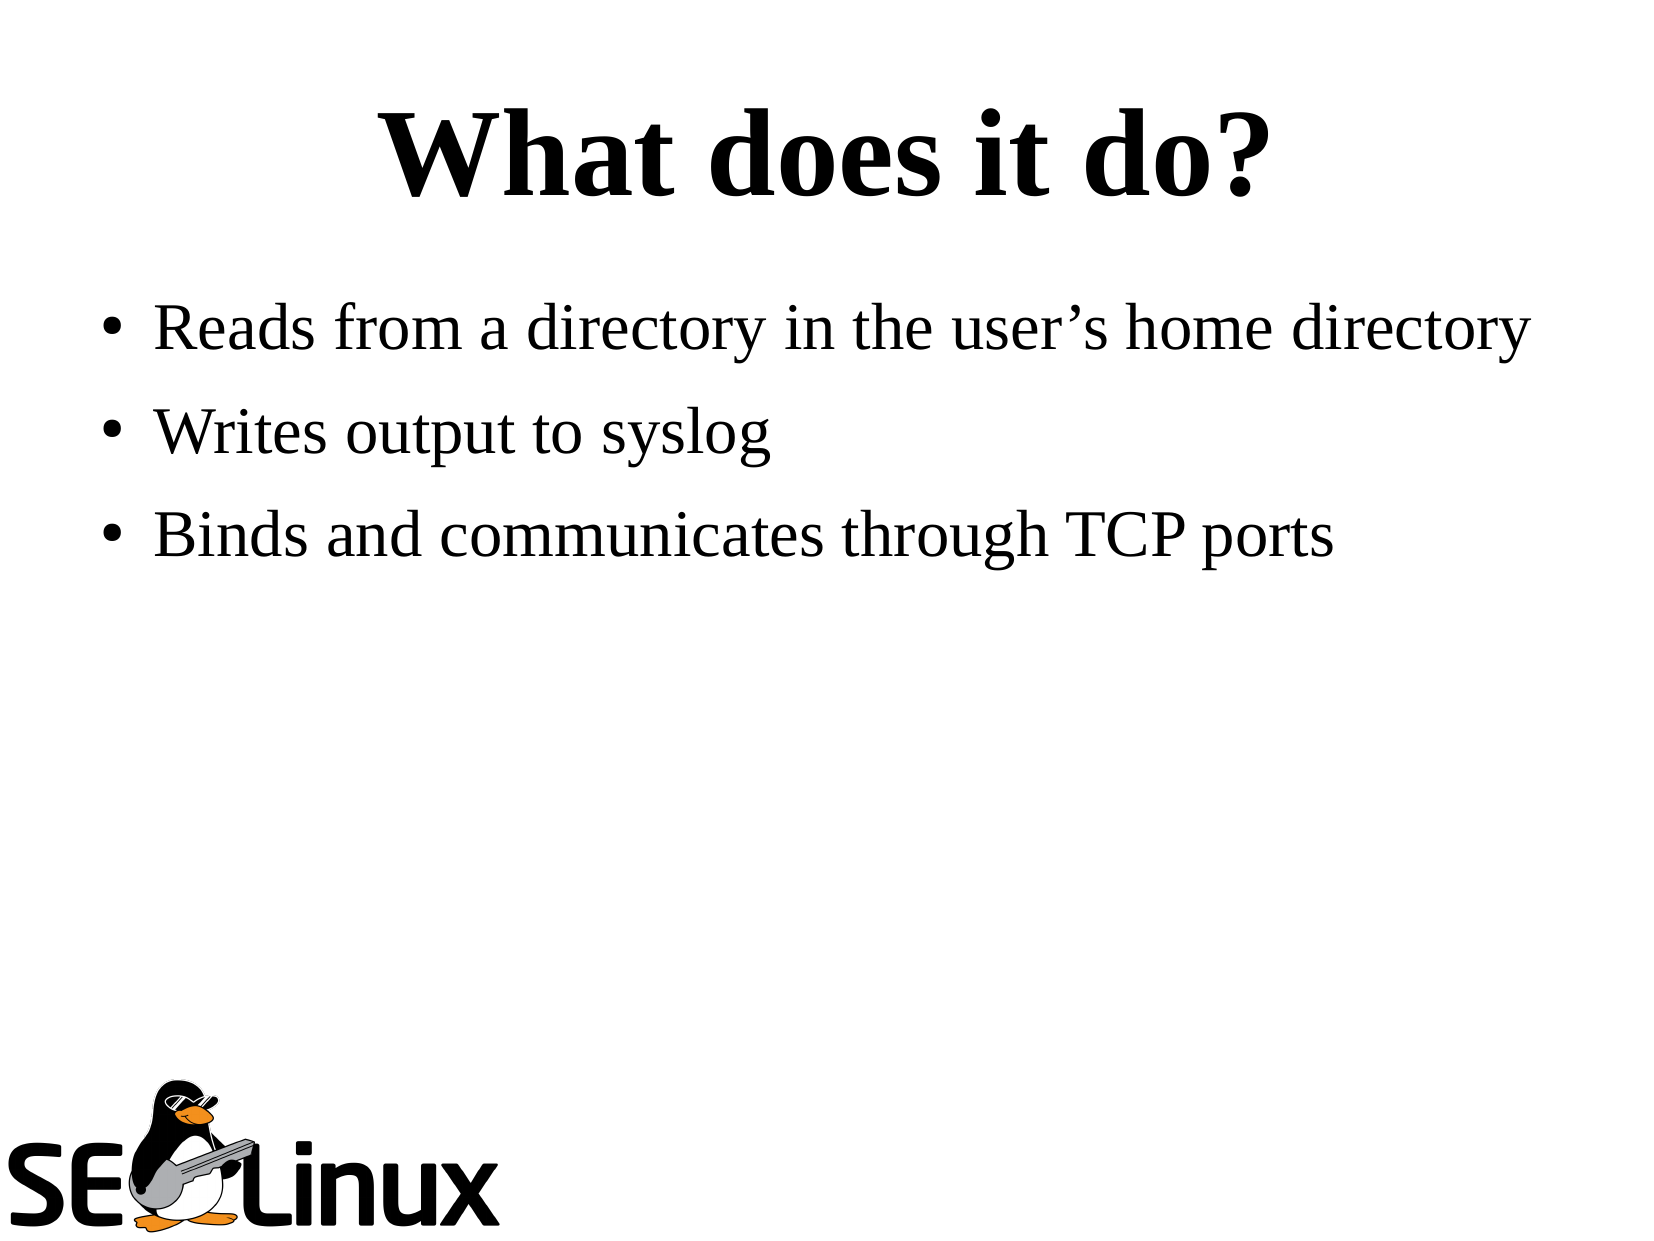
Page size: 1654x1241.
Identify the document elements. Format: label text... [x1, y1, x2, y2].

picture [0, 919, 526, 1241]
list Reads from a directory in the user’s home directory Writes output to syslog Binds and communicates through TCP ports [82, 290, 1571, 1010]
title What does it do? [82, 49, 1571, 257]
